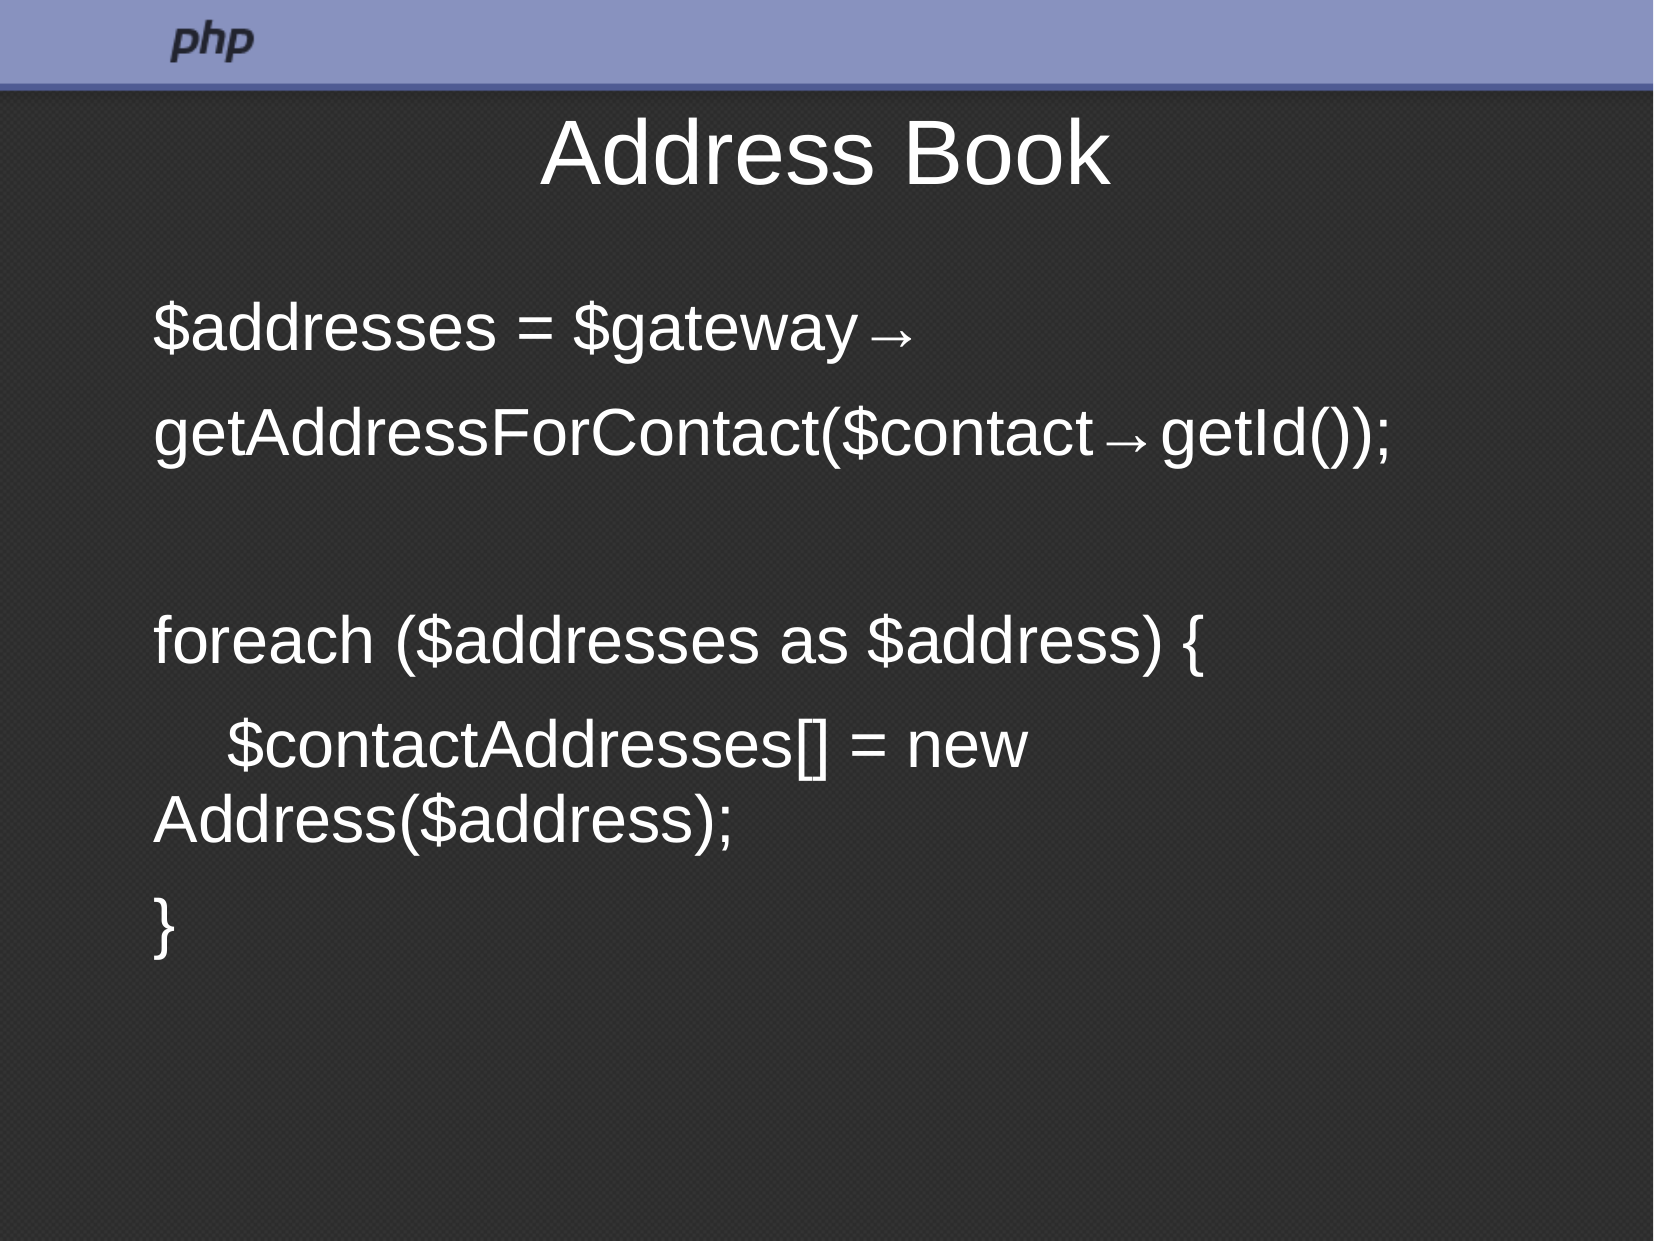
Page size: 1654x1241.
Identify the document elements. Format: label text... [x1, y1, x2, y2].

title Address Book [82, 49, 1571, 257]
picture [0, 0, 1654, 1241]
list $addresses = $gateway→ getAddressForContact($contact→getId()); foreach ($addresses as $address) { $contactAddresses[] = new Address($address); } [82, 290, 1571, 1010]
